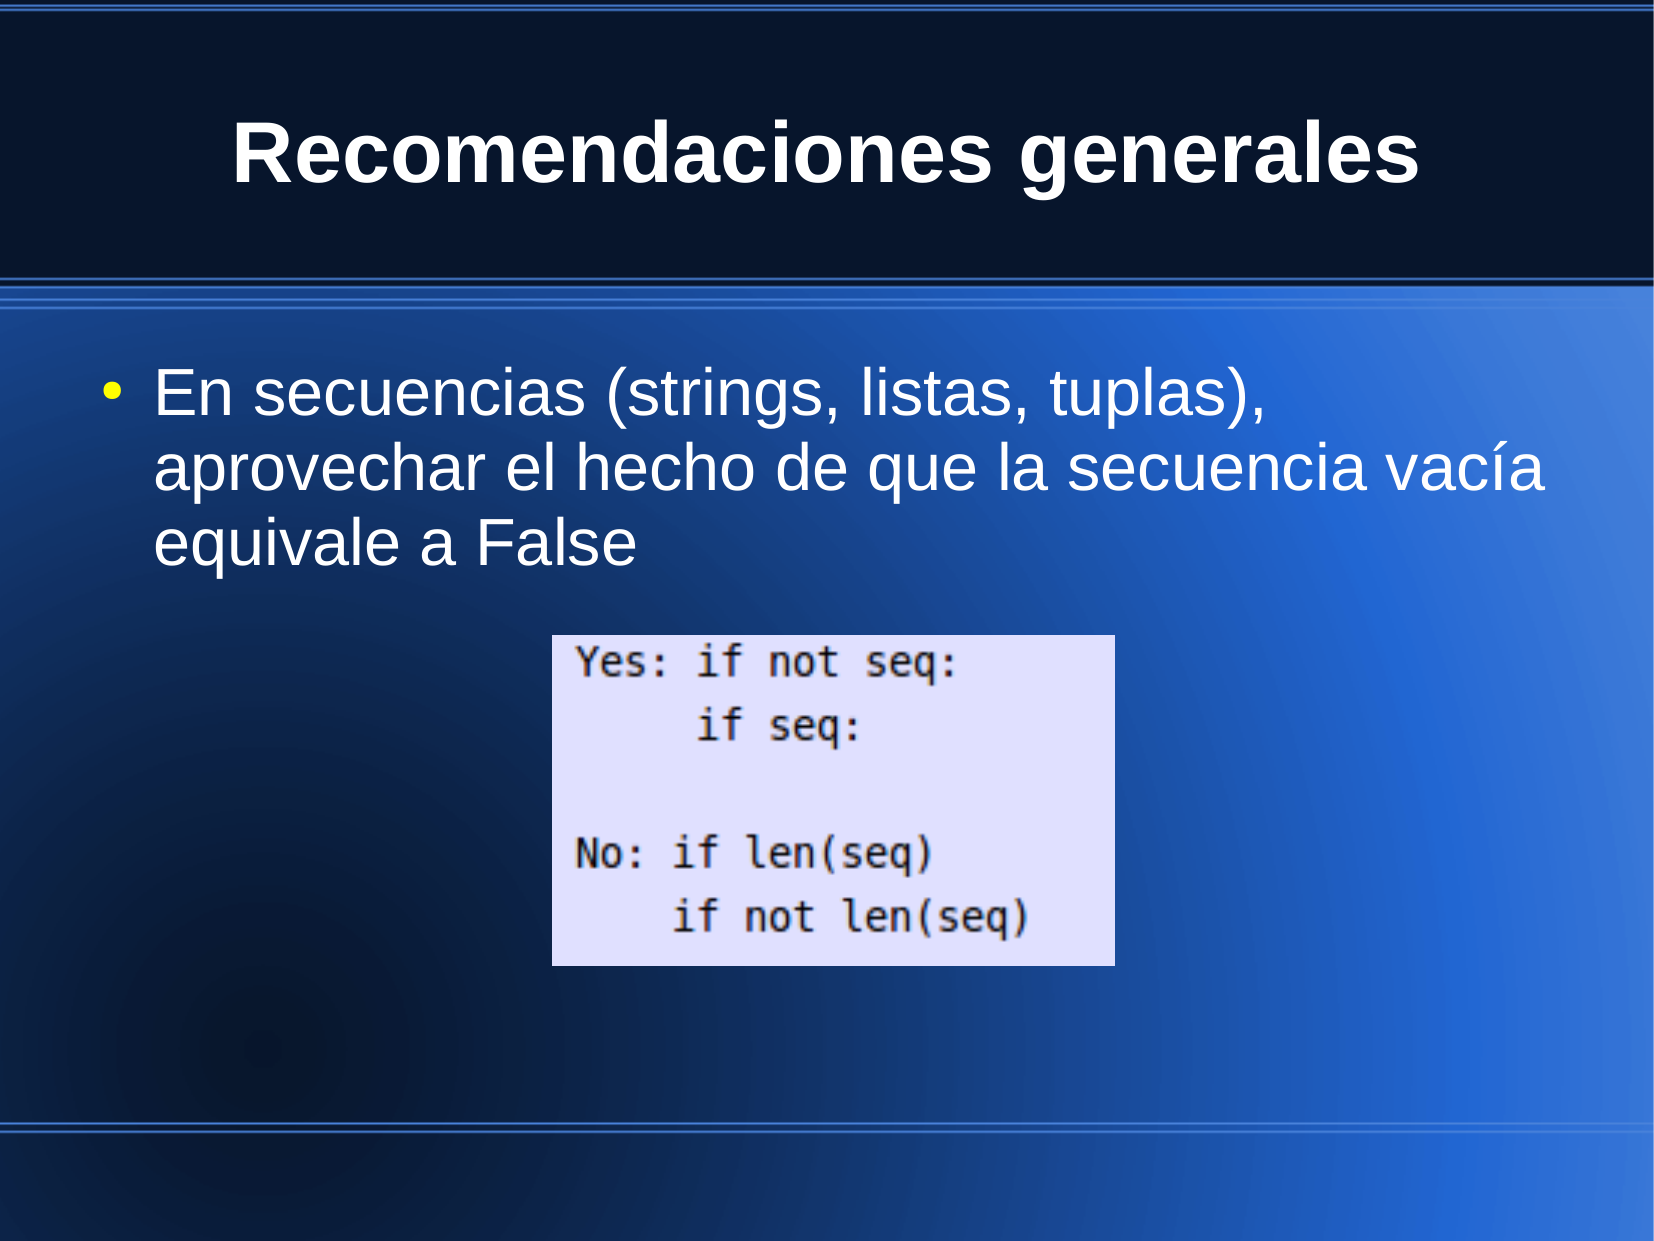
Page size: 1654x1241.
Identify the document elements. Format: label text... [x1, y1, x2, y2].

title Recomendaciones generales [82, 49, 1571, 257]
picture [0, 0, 1654, 1241]
list En secuencias (strings, listas, tuplas), aprovechar el hecho de que la secuencia vacía equivale a False [82, 355, 1571, 1075]
